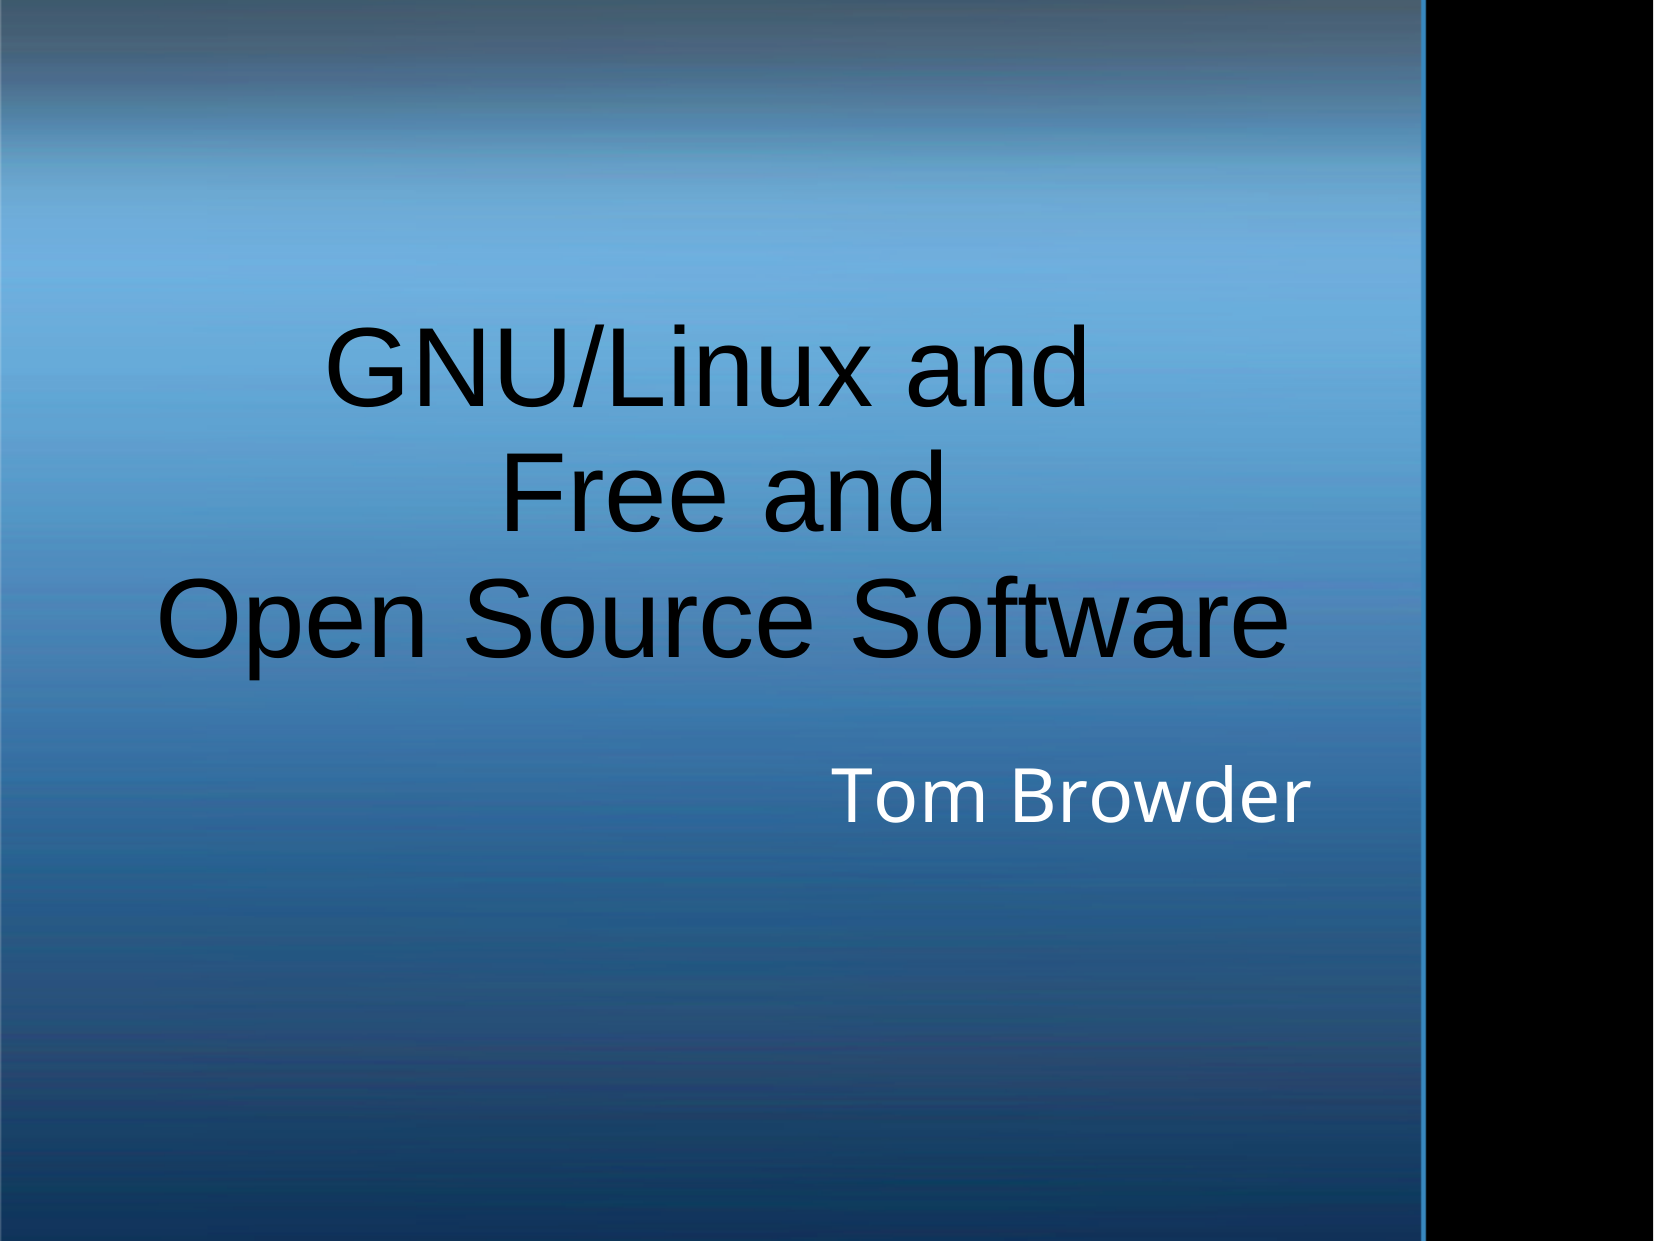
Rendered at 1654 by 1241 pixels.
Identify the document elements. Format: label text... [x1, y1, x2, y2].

title GNU/Linux and Free and Open Source Software [0, 283, 1448, 702]
title Tom Browder [368, 750, 1313, 838]
picture [0, 0, 1654, 1241]
